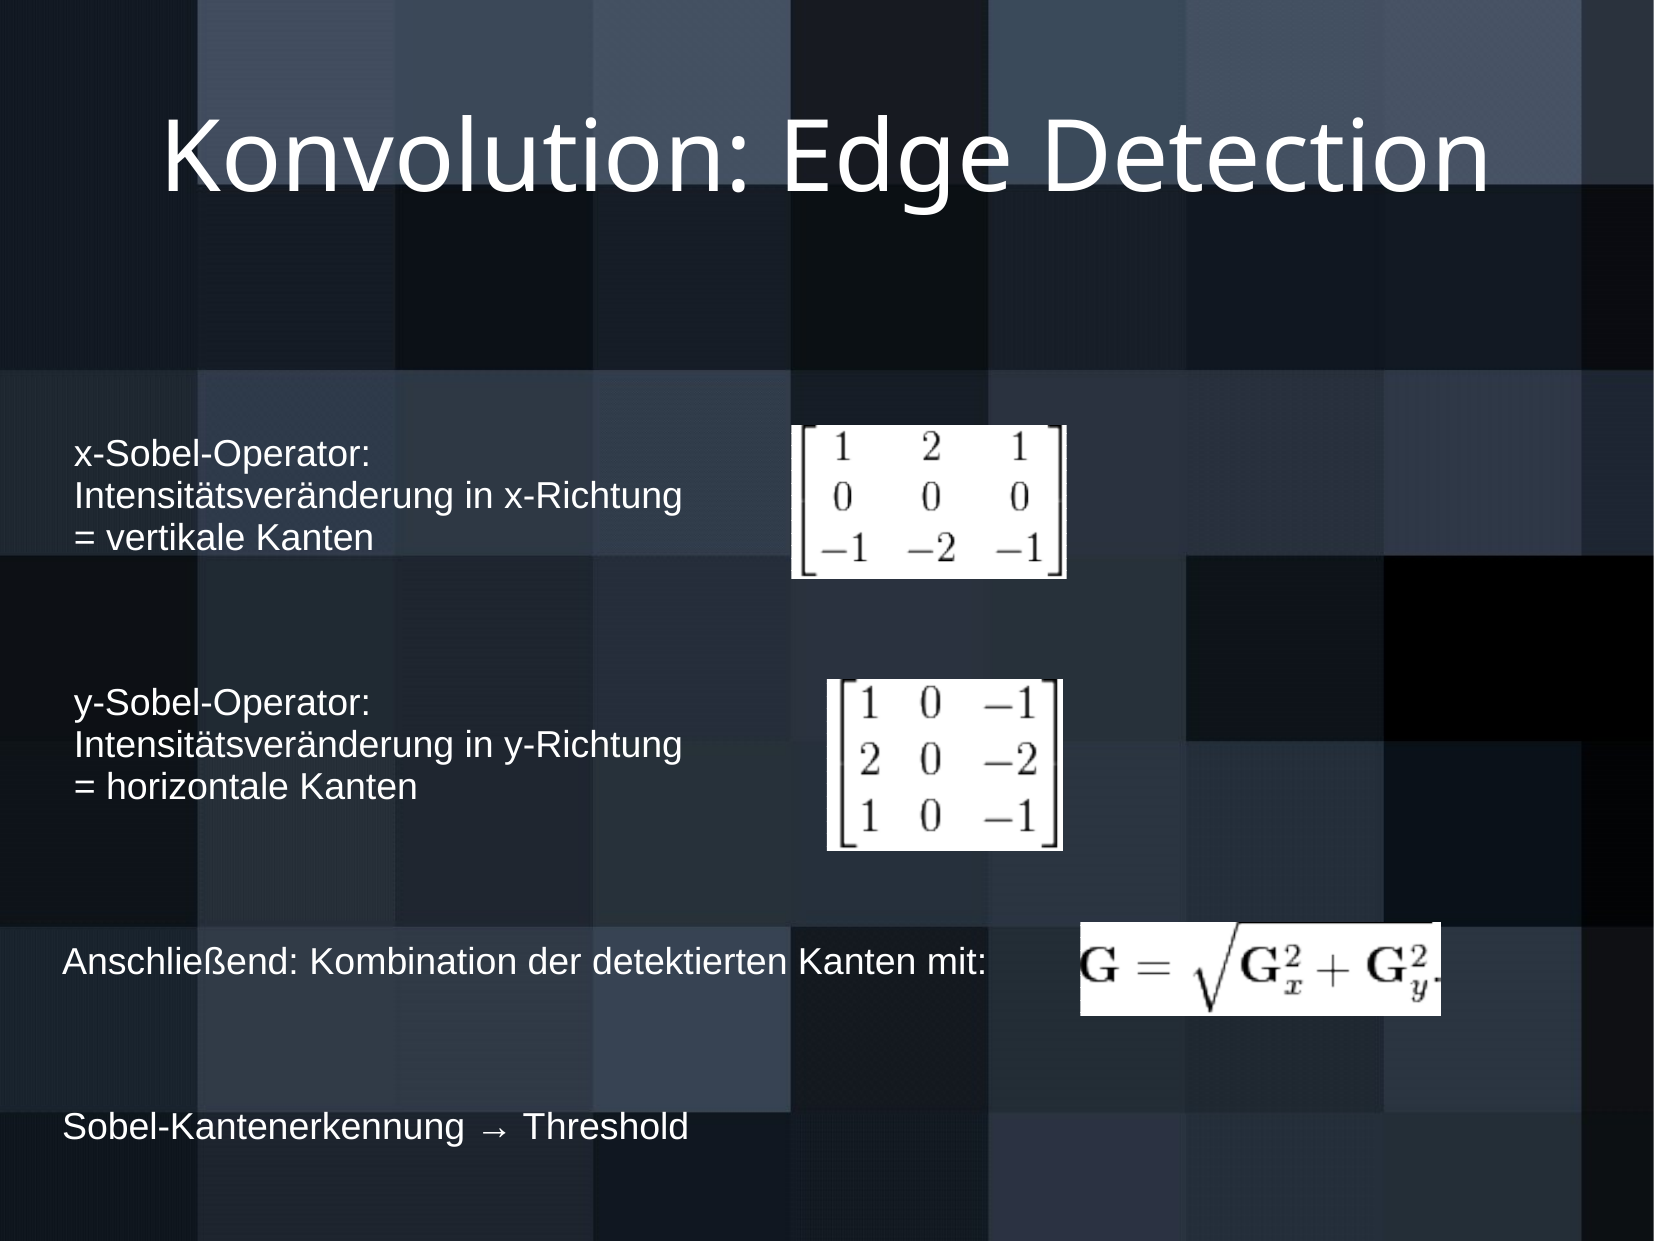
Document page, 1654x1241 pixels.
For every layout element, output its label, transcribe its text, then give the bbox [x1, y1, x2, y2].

text_box Sobel-Kantenerkennung → Threshold [47, 1098, 1087, 1156]
text_box Anschließend: Kombination der detektierten Kanten mit: [47, 933, 1087, 990]
text_box x-Sobel-Operator: Intensitätsveränderung in x-Richtung = vertikale Kanten [59, 425, 721, 567]
text_box y-Sobel-Operator: Intensitätsveränderung in y-Richtung = horizontale Kanten [59, 674, 721, 816]
picture [0, 0, 1654, 1241]
title Konvolution: Edge Detection [82, 49, 1571, 257]
